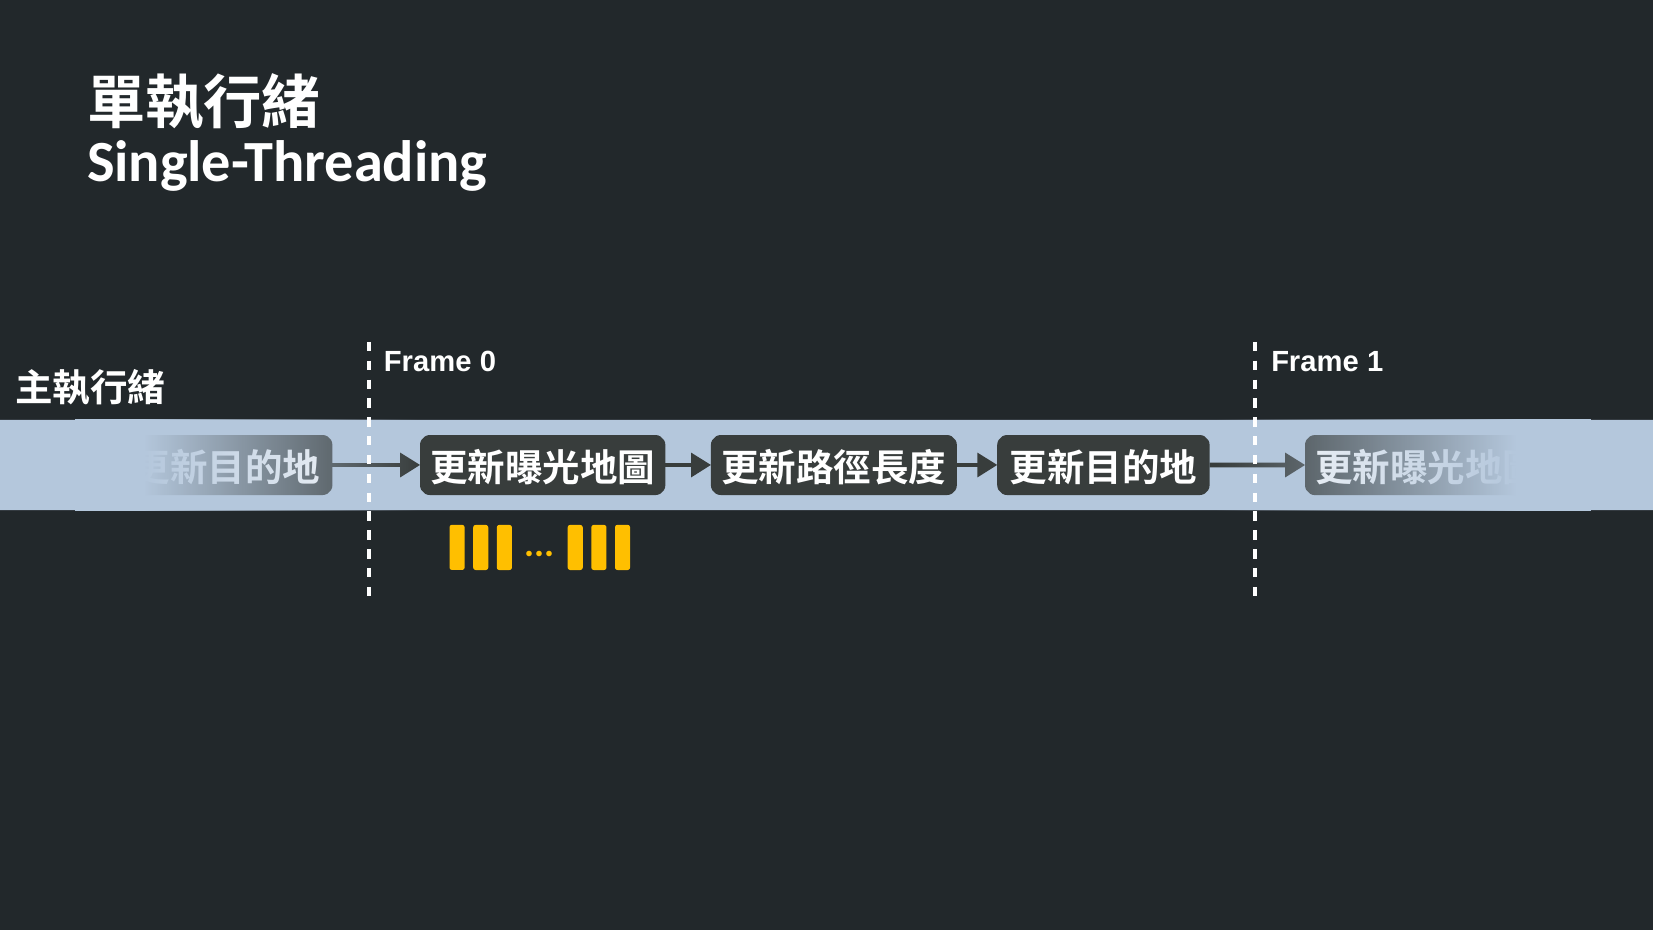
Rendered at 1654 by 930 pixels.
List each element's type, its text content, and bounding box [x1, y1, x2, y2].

text_box 更新路徑長度 [710, 435, 957, 496]
text_box 主執行緒 [0, 350, 181, 416]
text_box [0, 375, 1653, 511]
text_box ... [514, 524, 564, 571]
text_box [449, 524, 465, 570]
text_box 單執行緒 Single-Threading [72, 72, 733, 211]
text_box [473, 524, 489, 571]
text_box [615, 524, 631, 571]
text_box Frame 1 [1256, 337, 1399, 385]
text_box 更新目的地 [997, 435, 1210, 496]
text_box Frame 0 [369, 337, 512, 385]
text_box [591, 524, 607, 571]
text_box [567, 524, 583, 571]
text_box [496, 524, 512, 571]
text_box 更新曝光地圖 [421, 435, 666, 496]
